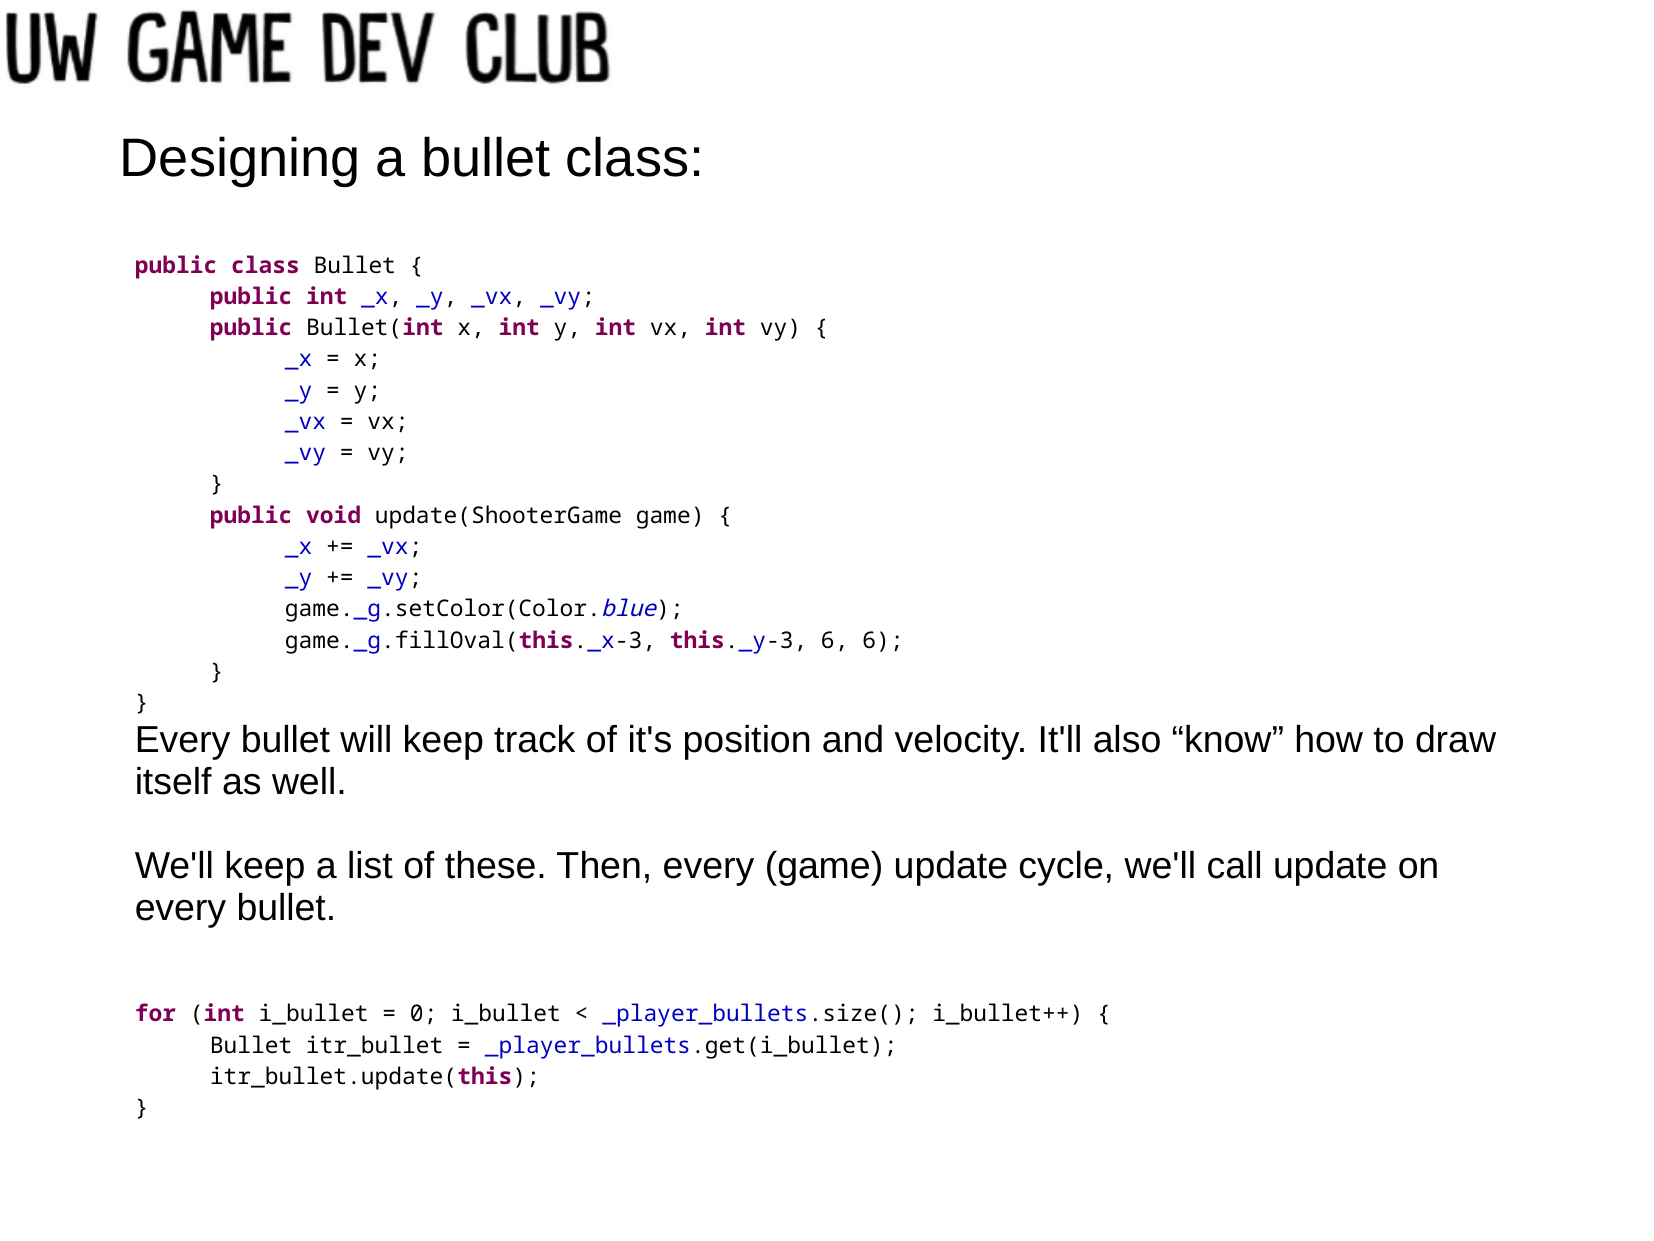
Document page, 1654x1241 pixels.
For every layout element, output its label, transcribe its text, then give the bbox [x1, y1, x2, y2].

picture [2, 1, 617, 90]
text_box Designing a bullet class: [105, 119, 901, 196]
text_box public class Bullet { public int _x, _y, _vx, _vy; public Bullet(int x, int y, int vx, int vy) { _x = x; _y = y; _vx = vx; _vy = vy; } public void update(ShooterGame game) { _x += _vx; _y += _vy; game._g.setColor(Color.blue); game._g.fillOval(this._x-3, this._y-3, 6, 6); } } [45, 241, 931, 688]
text_box Every bullet will keep track of it's position and velocity. It'll also “know” how to draw itself as well. We'll keep a list of these. Then, every (game) update cycle, we'll call update on every bullet. [120, 711, 1516, 936]
text_box for (int i_bullet = 0; i_bullet < _player_bullets.size(); i_bullet++) { Bullet itr_bullet = _player_bullets.get(i_bullet); itr_bullet.update(this); } [0, 990, 1366, 1120]
